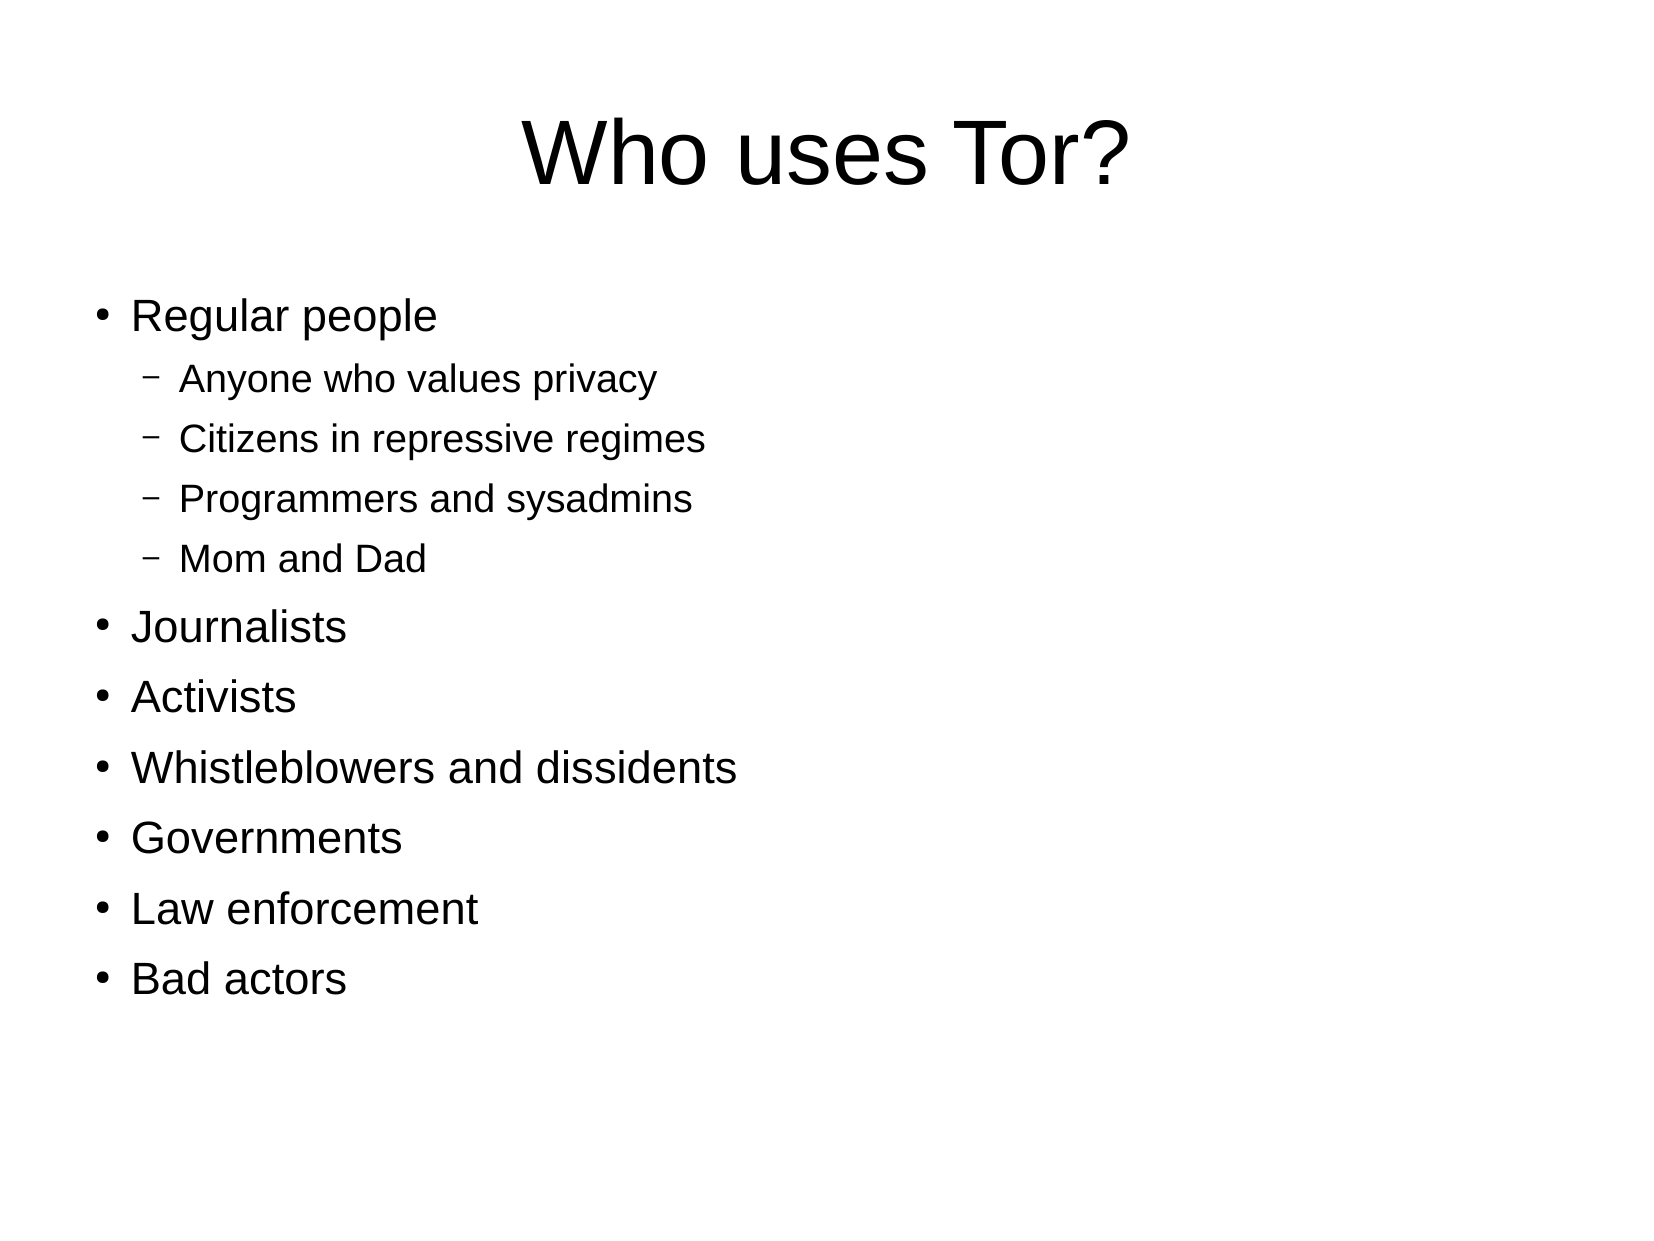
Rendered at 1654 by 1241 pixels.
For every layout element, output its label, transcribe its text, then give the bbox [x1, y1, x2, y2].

title Who uses Tor? [82, 49, 1571, 257]
list Regular people Anyone who values privacy Citizens in repressive regimes Programmers and sysadmins Mom and Dad Journalists Activists Whistleblowers and dissidents Governments Law enforcement Bad actors [82, 290, 1571, 1010]
